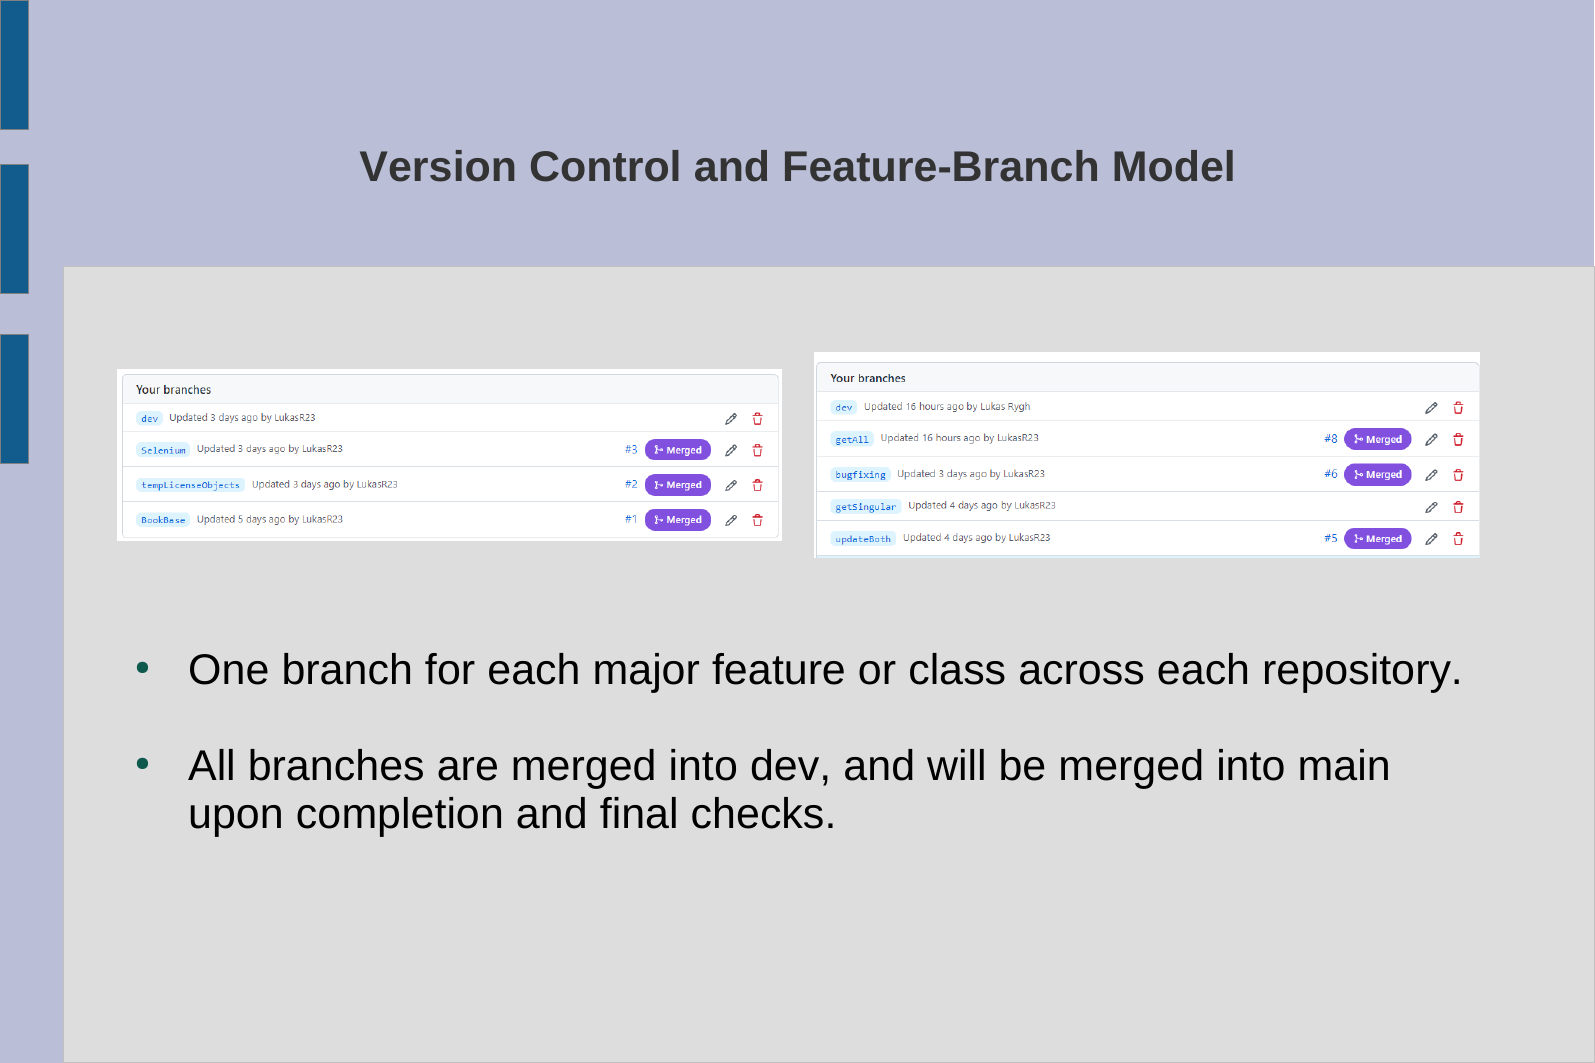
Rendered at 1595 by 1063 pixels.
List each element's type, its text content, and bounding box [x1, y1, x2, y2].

list One branch for each major feature or class across each repository. All branches are merged into dev, and will be merged into main upon completion and final checks. [117, 645, 1479, 965]
picture [814, 352, 1480, 558]
title Version Control and Feature-Branch Model [117, 78, 1479, 256]
picture [117, 369, 782, 541]
